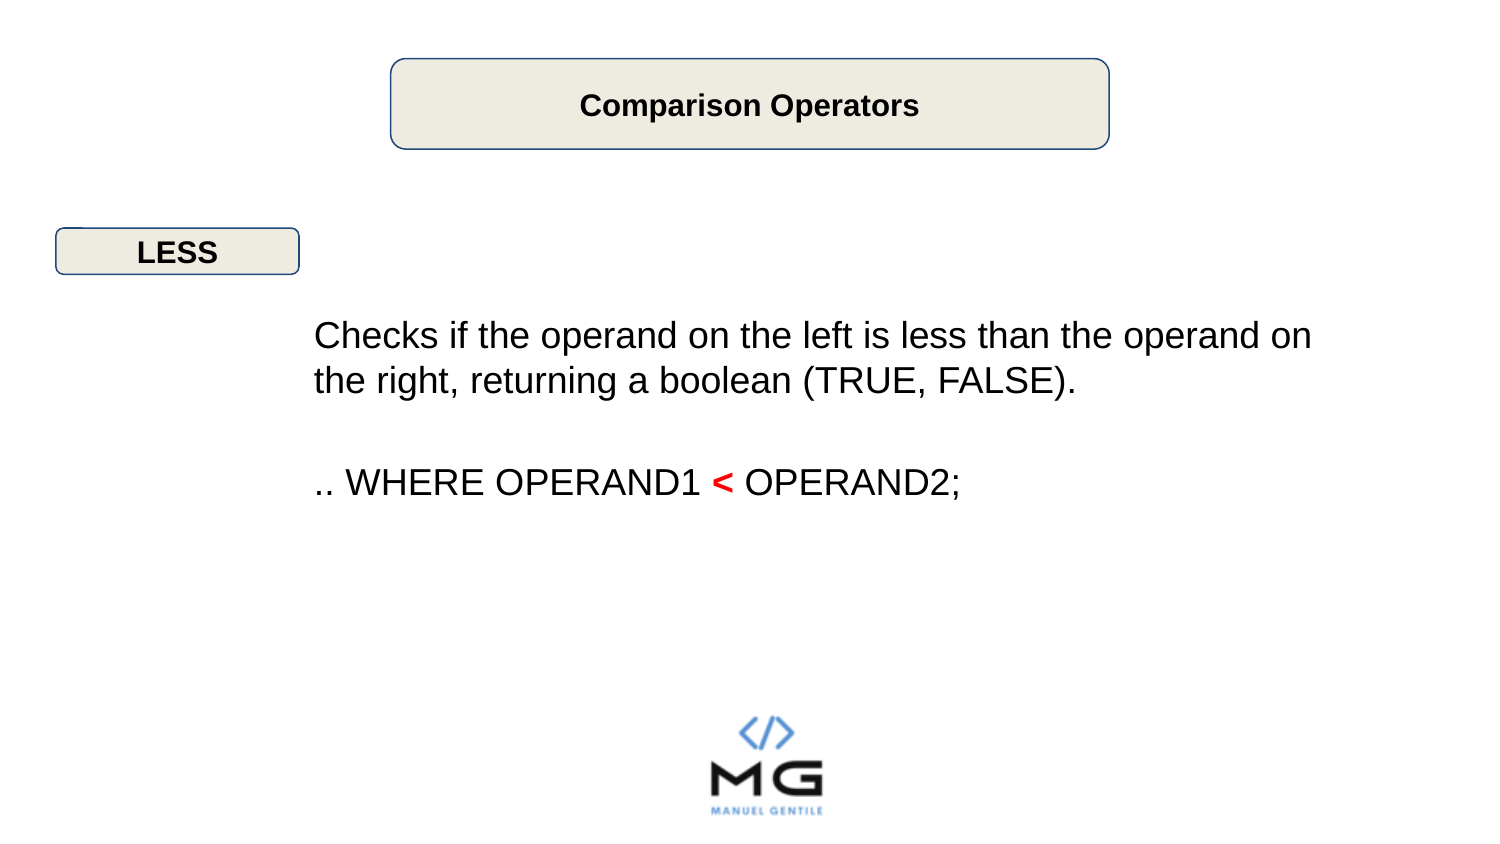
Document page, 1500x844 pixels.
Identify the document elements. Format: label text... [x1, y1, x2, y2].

text_box .. WHERE OPERAND1 < OPERAND2; [298, 442, 1066, 512]
text_box LESS [55, 228, 299, 275]
text_box Checks if the operand on the left is less than the operand on the right, returning a boolean (TRUE, FALSE). [298, 296, 1388, 366]
picture [688, 687, 846, 844]
text_box Comparison Operators [390, 58, 1110, 150]
